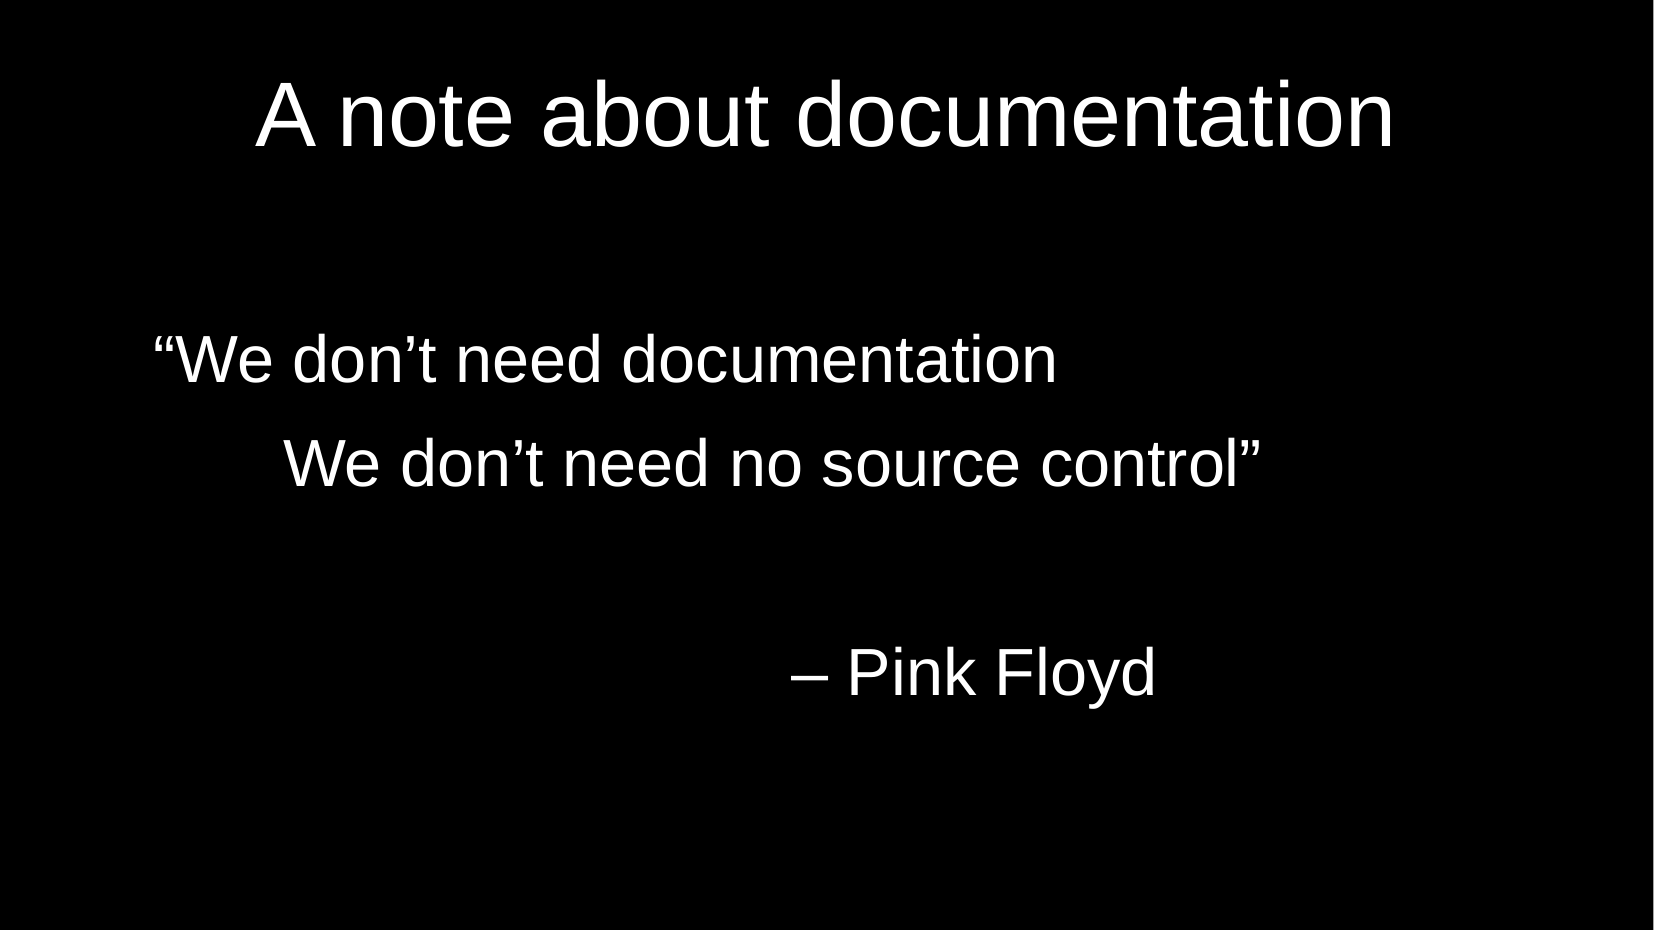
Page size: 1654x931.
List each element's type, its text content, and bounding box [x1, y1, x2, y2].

list “We don’t need documentation We don’t need no source control” – Pink Floyd [82, 217, 1463, 901]
title A note about documentation [82, 37, 1571, 193]
